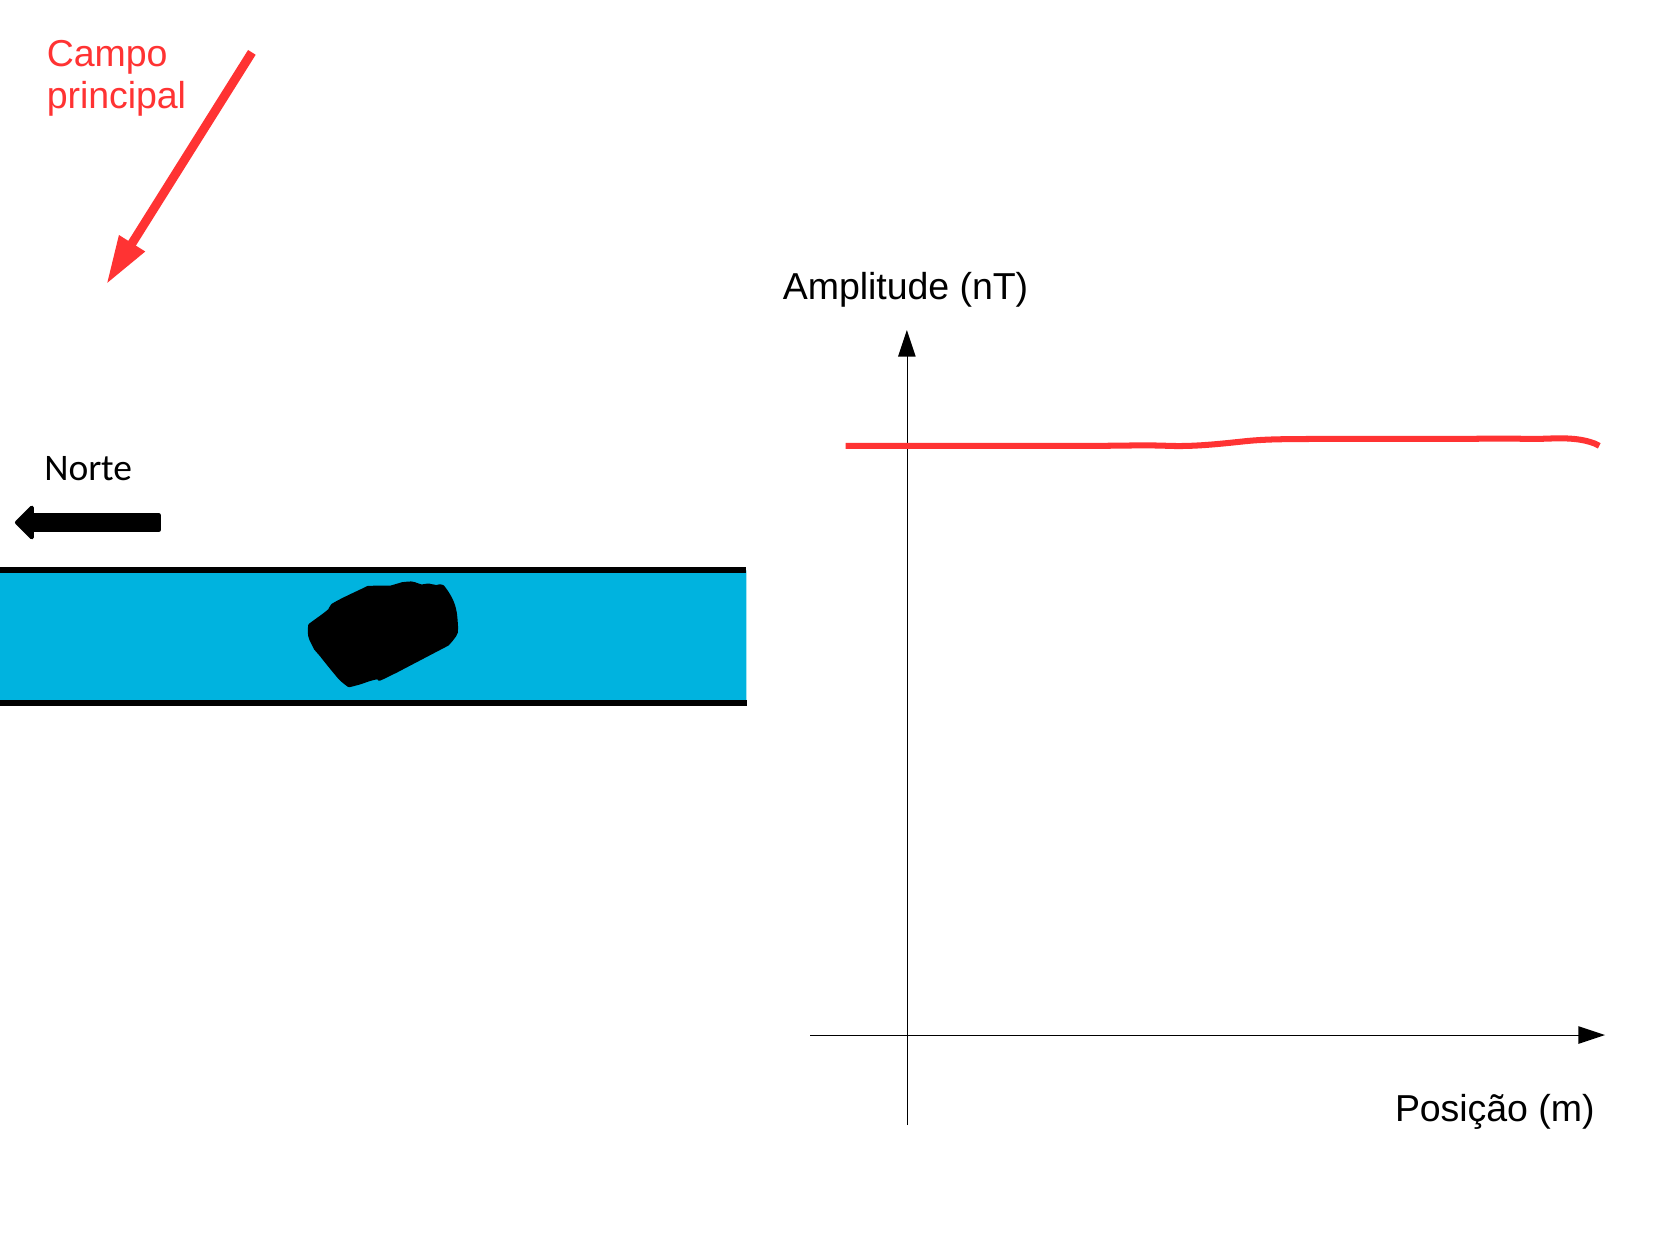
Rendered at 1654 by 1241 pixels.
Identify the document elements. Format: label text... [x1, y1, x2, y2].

text_box Posição (m) [1380, 1080, 1610, 1137]
text_box [0, 570, 747, 700]
text_box Campo principal [32, 25, 257, 124]
text_box [17, 507, 159, 538]
text_box Norte [17, 435, 160, 496]
text_box Amplitude (nT) [768, 258, 1044, 316]
